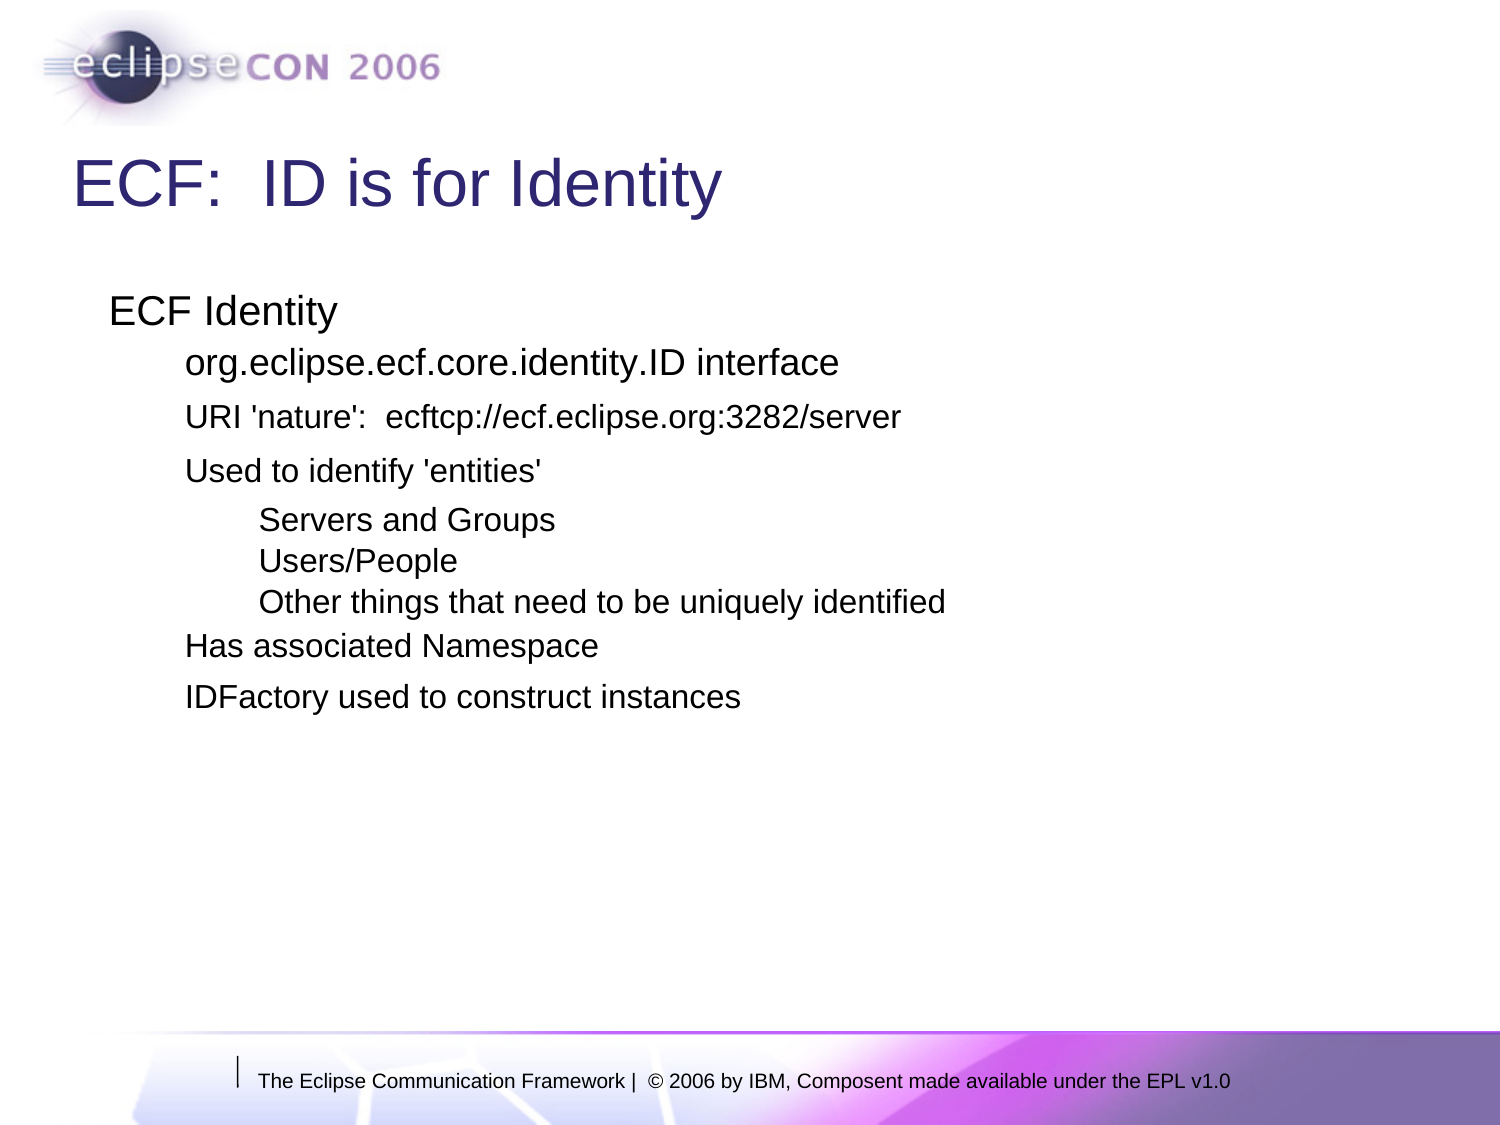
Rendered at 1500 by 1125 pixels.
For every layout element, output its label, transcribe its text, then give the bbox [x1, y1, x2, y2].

picture [0, 1031, 1500, 1125]
list ECF Identity org.eclipse.ecf.core.identity.ID interface URI 'nature': ecftcp://ecf.eclipse.org:3282/server Used to identify 'entities' Servers and Groups Users/People Other things that need to be uniquely identified Has associated Namespace IDFactory used to construct instances [108, 291, 1378, 918]
title ECF: ID is for Identity [72, 150, 1425, 226]
picture [31, 10, 1040, 126]
